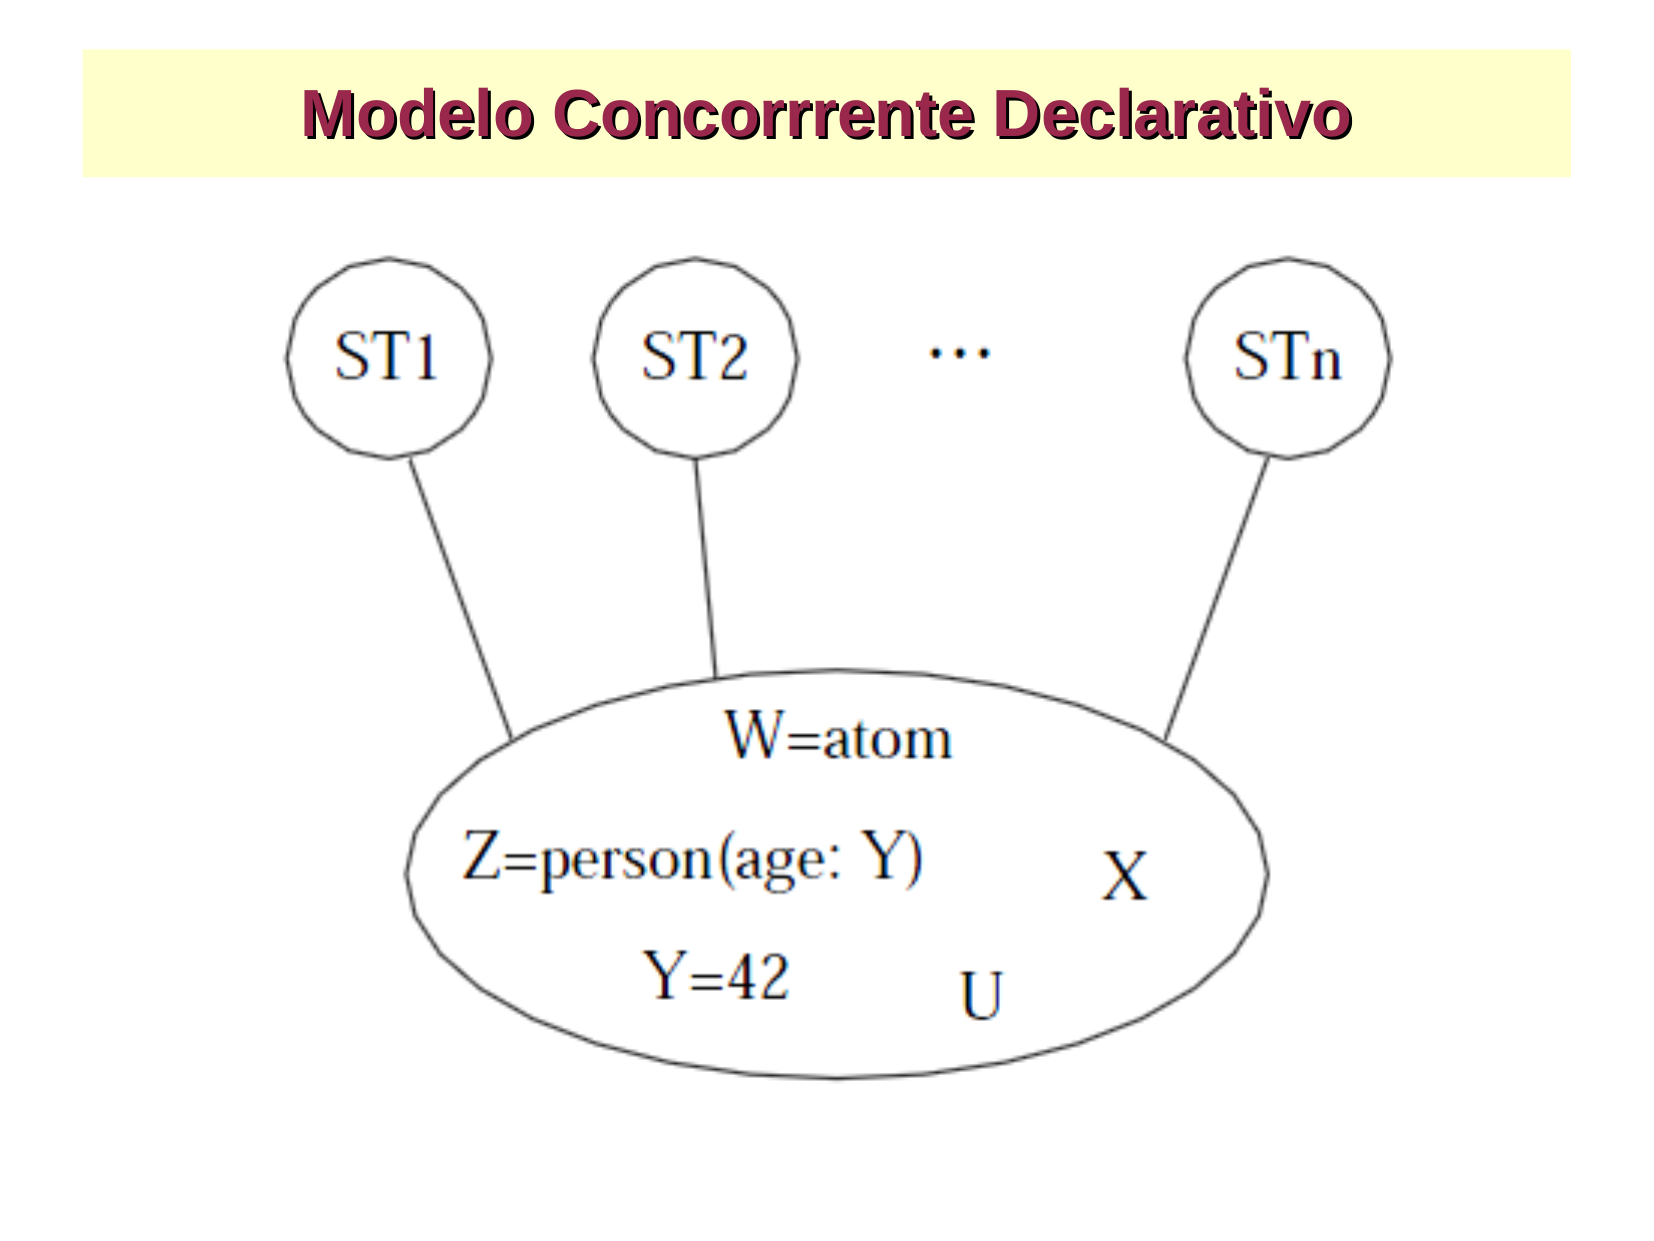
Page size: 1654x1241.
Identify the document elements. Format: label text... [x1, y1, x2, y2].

picture [218, 242, 1400, 1099]
title Modelo Concorrrente Declarativo [82, 49, 1571, 178]
